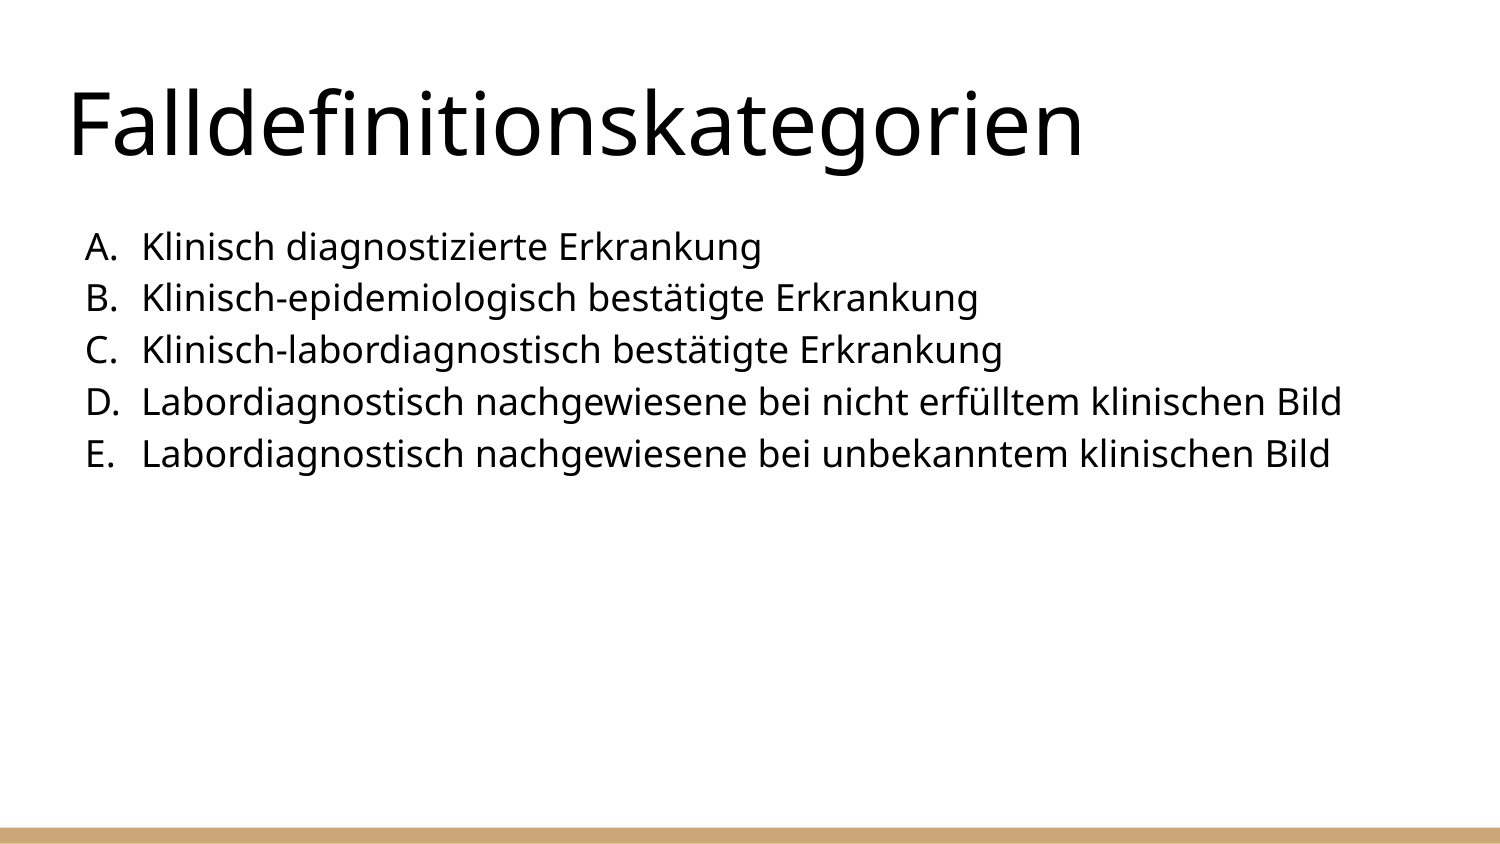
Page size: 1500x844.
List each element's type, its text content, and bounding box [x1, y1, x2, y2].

title Falldefinitionskategorien [51, 51, 1449, 189]
list Klinisch diagnostizierte Erkrankung Klinisch-epidemiologisch bestätigte Erkrankung Klinisch-labordiagnostisch bestätigte Erkrankung Labordiagnostisch nachgewiesene bei nicht erfülltem klinischen Bild Labordiagnostisch nachgewiesene bei unbekanntem klinischen Bild [51, 200, 1449, 752]
